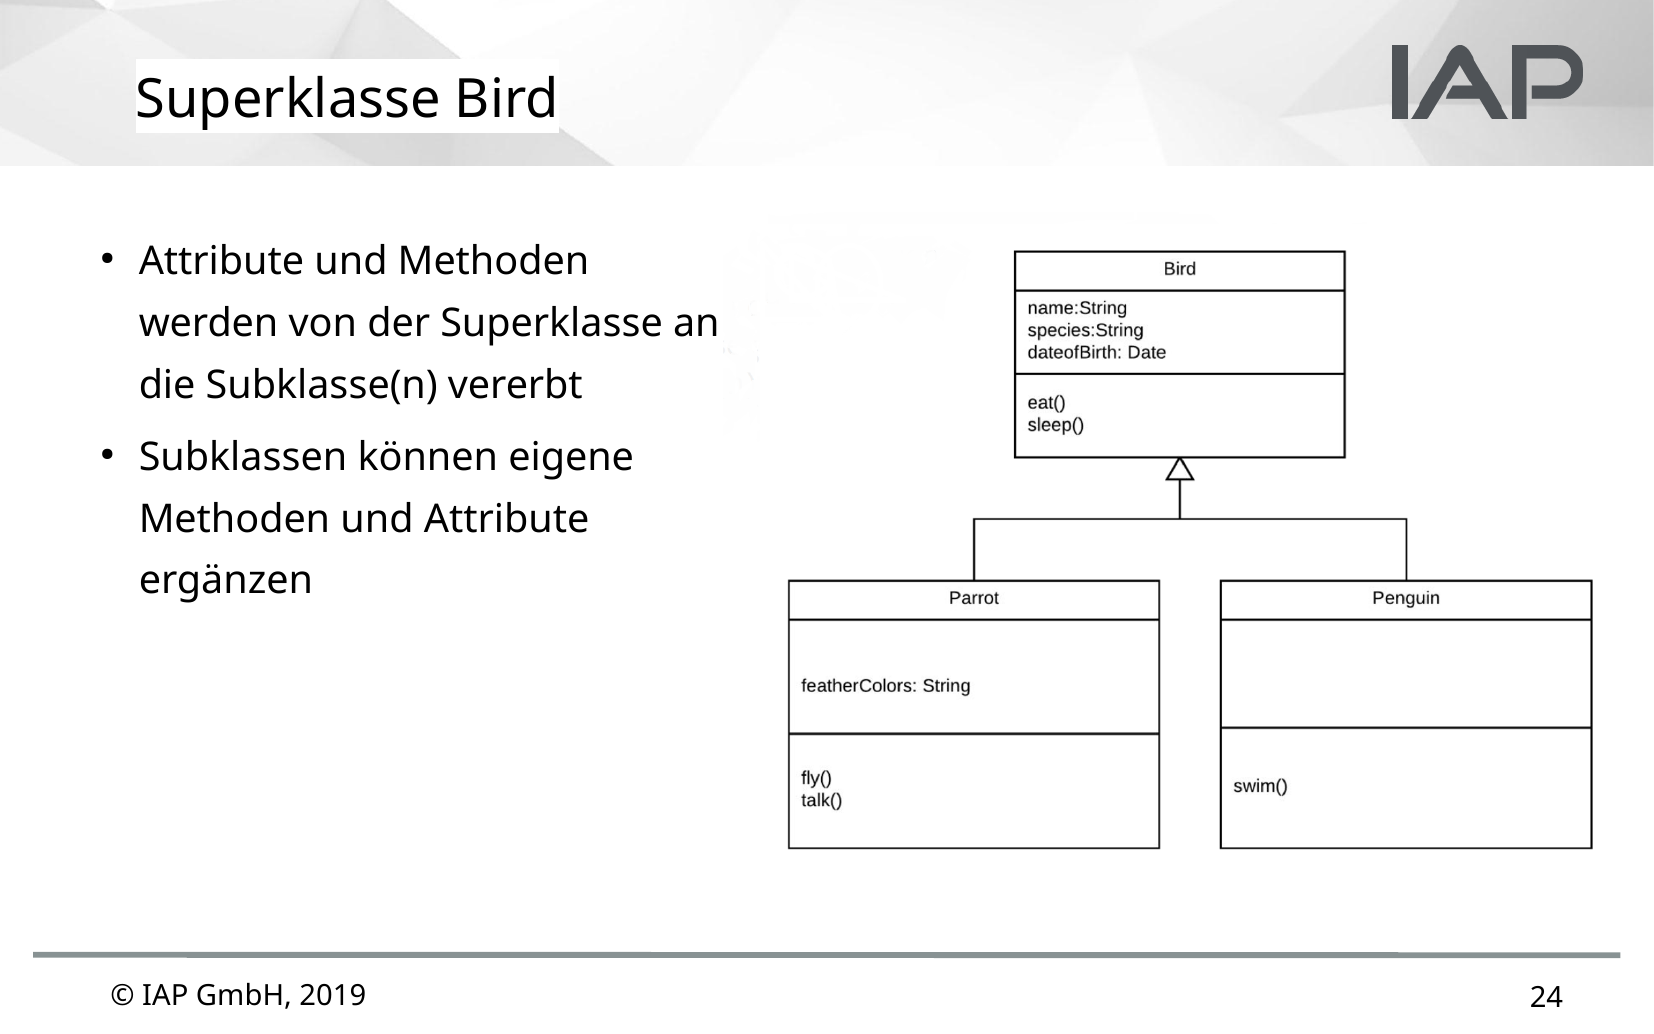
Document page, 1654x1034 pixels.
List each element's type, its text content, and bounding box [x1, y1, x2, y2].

picture [0, 0, 1654, 166]
list Attribute und Methoden werden von der Superklasse an die Subklasse(n) vererbt Subklassen können eigene Methoden und Attribute ergänzen [82, 224, 721, 919]
title Superklasse Bird [135, 41, 1264, 152]
picture [723, 212, 1619, 880]
